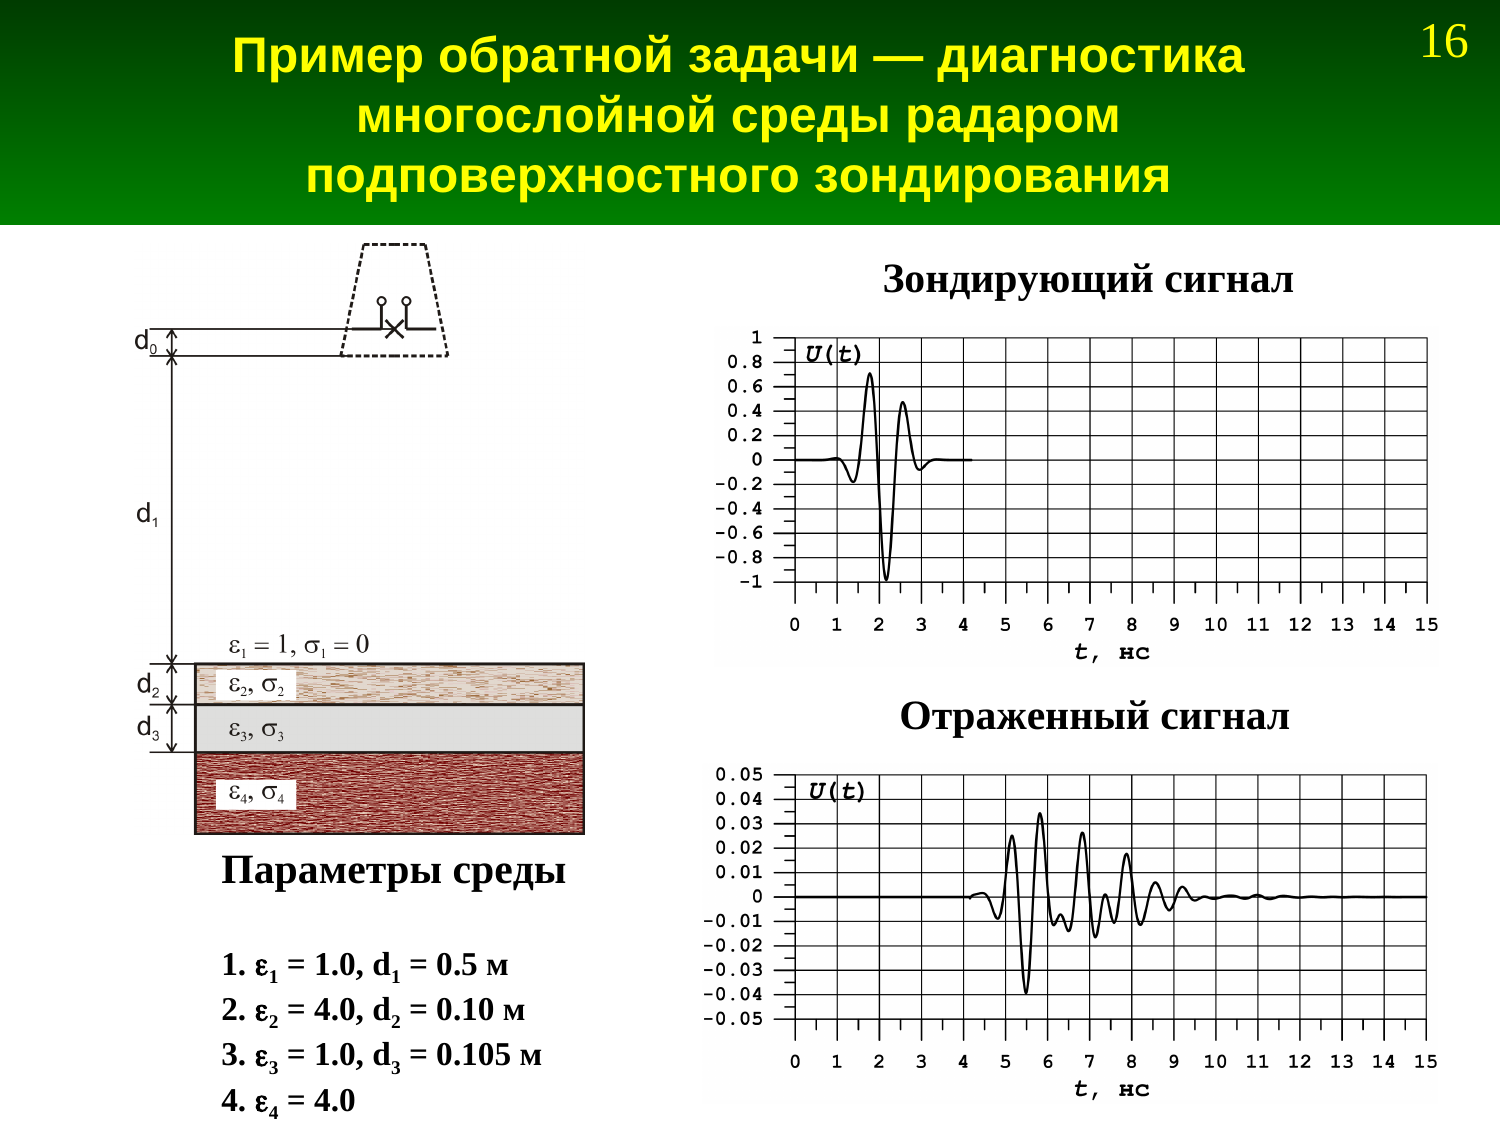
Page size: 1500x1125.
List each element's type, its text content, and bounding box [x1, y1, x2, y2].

text_box Параметры среды 1. 1 = 1.0, d1 = 0.5 м 2. 2 = 4.0, d2 = 0.10 м 3. 3 = 1.0, d3 = 0.105 м 4. 4 = 4.0 [206, 834, 582, 1125]
picture [134, 243, 585, 835]
picture [702, 763, 1438, 1104]
text_box Зондирующий сигнал [867, 243, 1310, 309]
title Пример обратной задачи — диагностика многослойной среды радаром подповерхностного зондирования [88, 15, 1389, 211]
picture [714, 326, 1439, 667]
text_box Отраженный сигнал [884, 680, 1306, 747]
